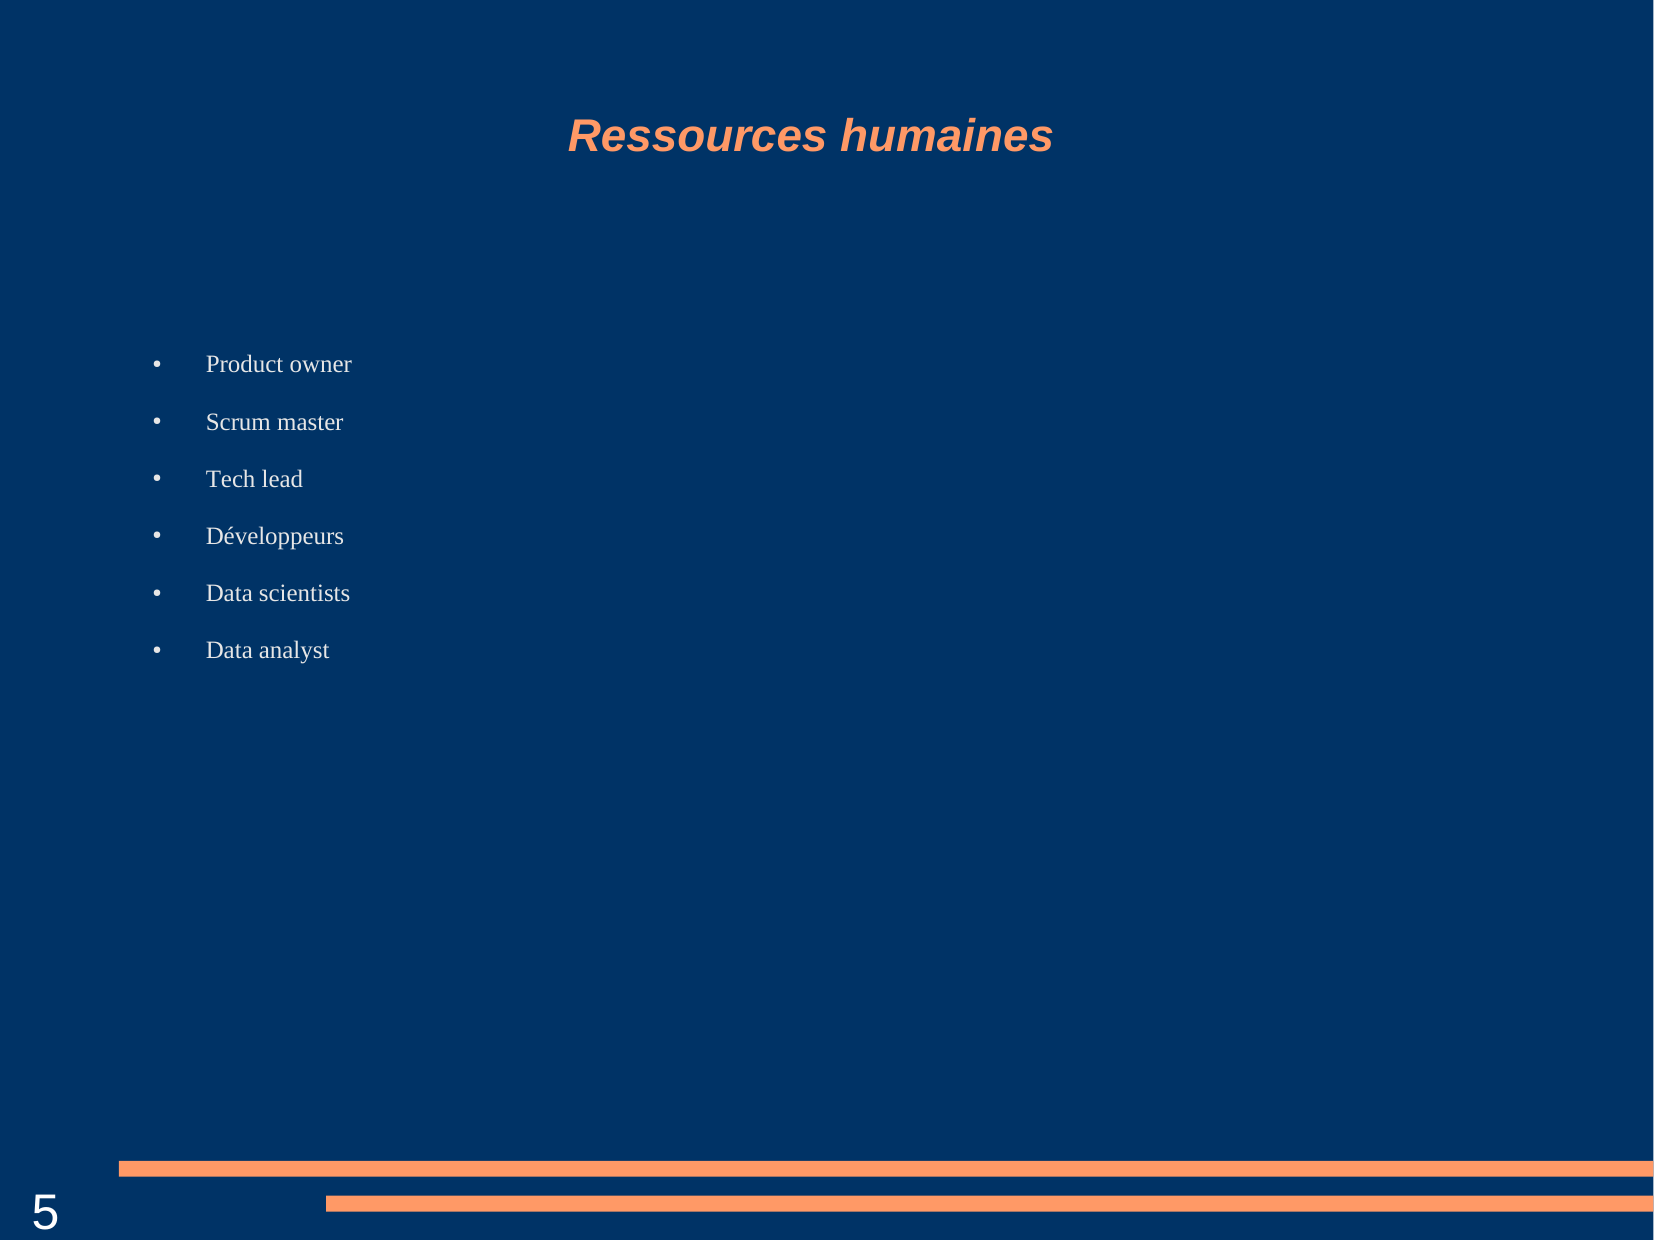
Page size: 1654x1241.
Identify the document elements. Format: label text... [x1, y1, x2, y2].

title Ressources humaines [88, 31, 1534, 239]
text_box <numéro> [31, 1184, 260, 1241]
list Product owner Scrum master Tech lead Développeurs Data scientists Data analyst [134, 350, 1516, 1133]
